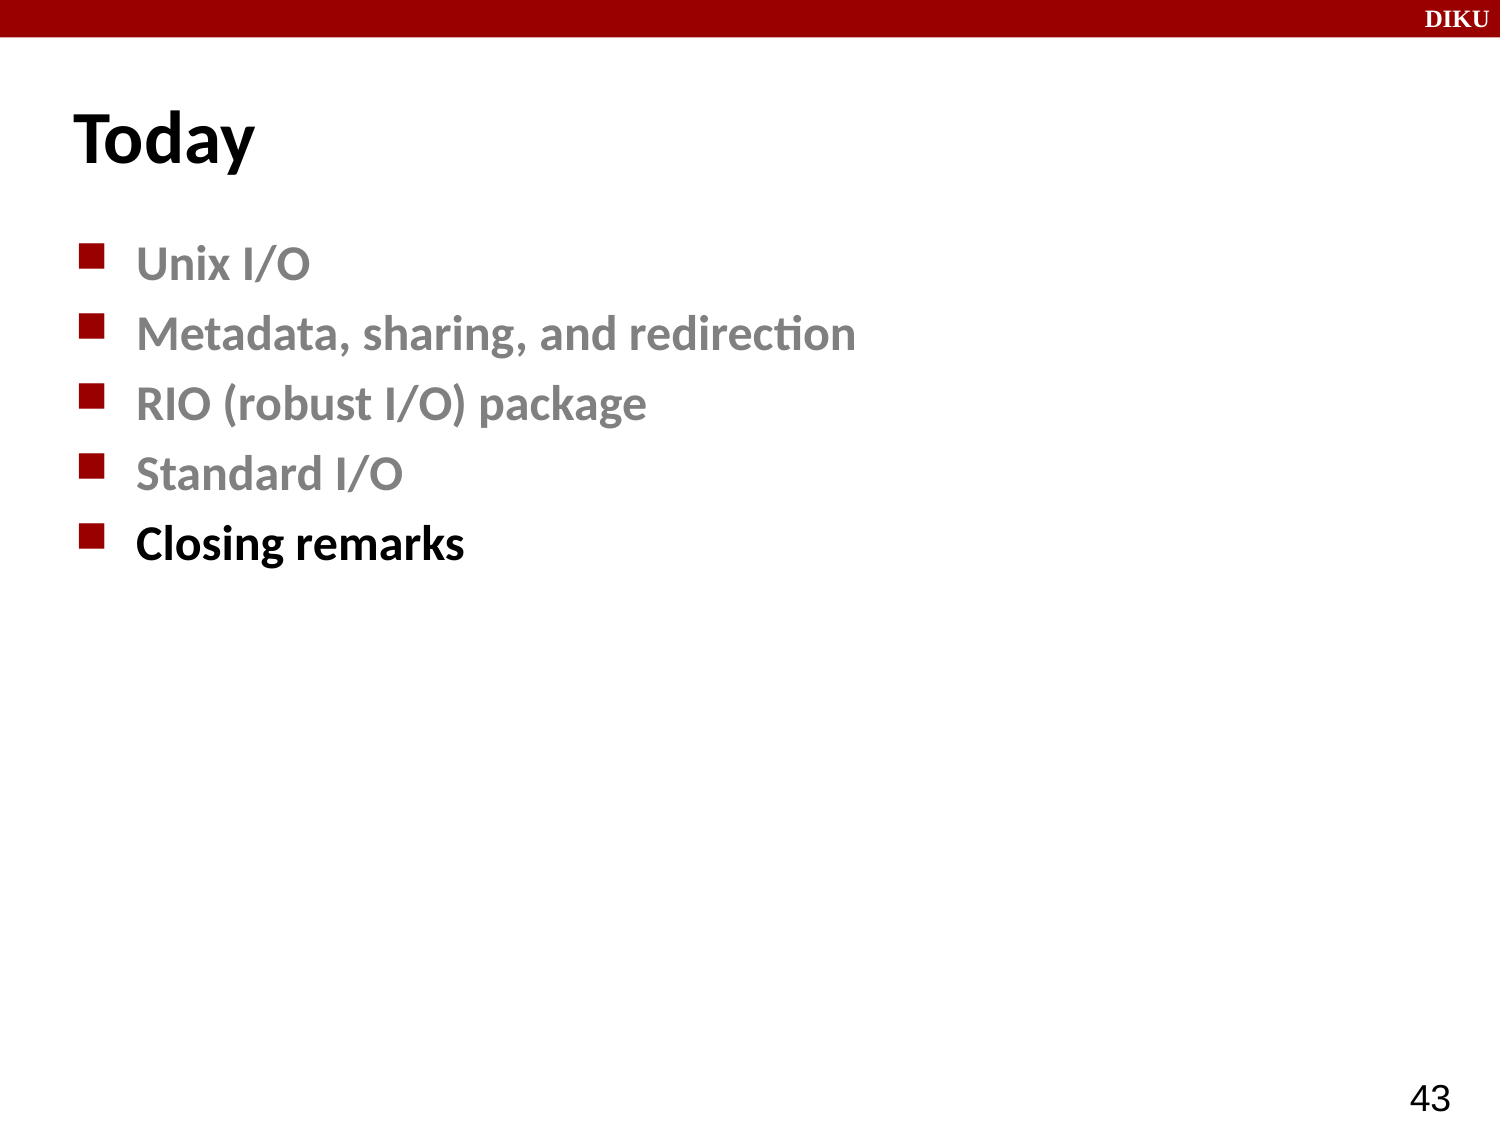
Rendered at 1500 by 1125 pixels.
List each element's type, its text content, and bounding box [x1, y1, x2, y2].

text_box Unix I/O Metadata, sharing, and redirection RIO (robust I/O) package Standard I/O Closing remarks [65, 223, 1361, 1039]
text_box Today [58, 71, 1304, 197]
